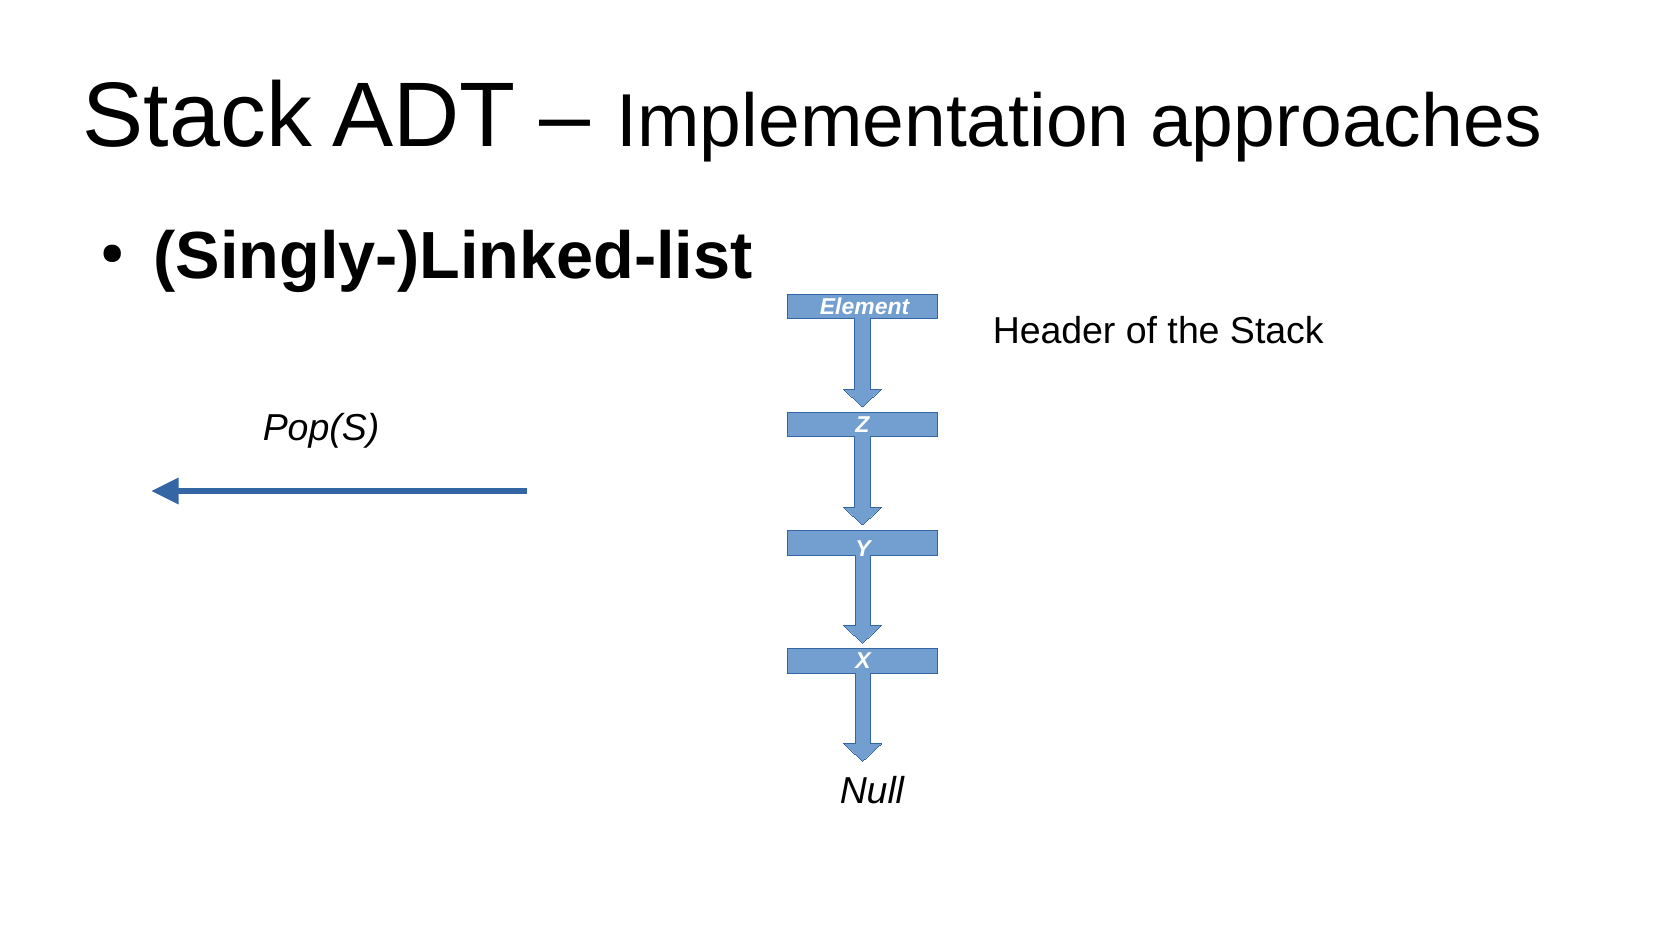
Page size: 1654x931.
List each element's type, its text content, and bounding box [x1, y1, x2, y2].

text_box [843, 569, 882, 640]
title Stack ADT – Implementation approaches [82, 37, 1571, 193]
text_box Z [840, 404, 991, 445]
text_box Element [805, 286, 956, 327]
text_box Pop(S) [248, 398, 395, 456]
text_box Y [840, 528, 991, 569]
text_box [843, 682, 882, 762]
text_box X [840, 640, 991, 682]
text_box [843, 445, 882, 525]
text_box [787, 648, 840, 674]
list (Singly-)Linked-list [82, 217, 1571, 758]
text_box Header of the Stack [978, 301, 1340, 359]
text_box Null [825, 761, 920, 819]
text_box [843, 327, 882, 404]
text_box [787, 294, 805, 319]
text_box [787, 412, 840, 437]
text_box [787, 530, 840, 556]
